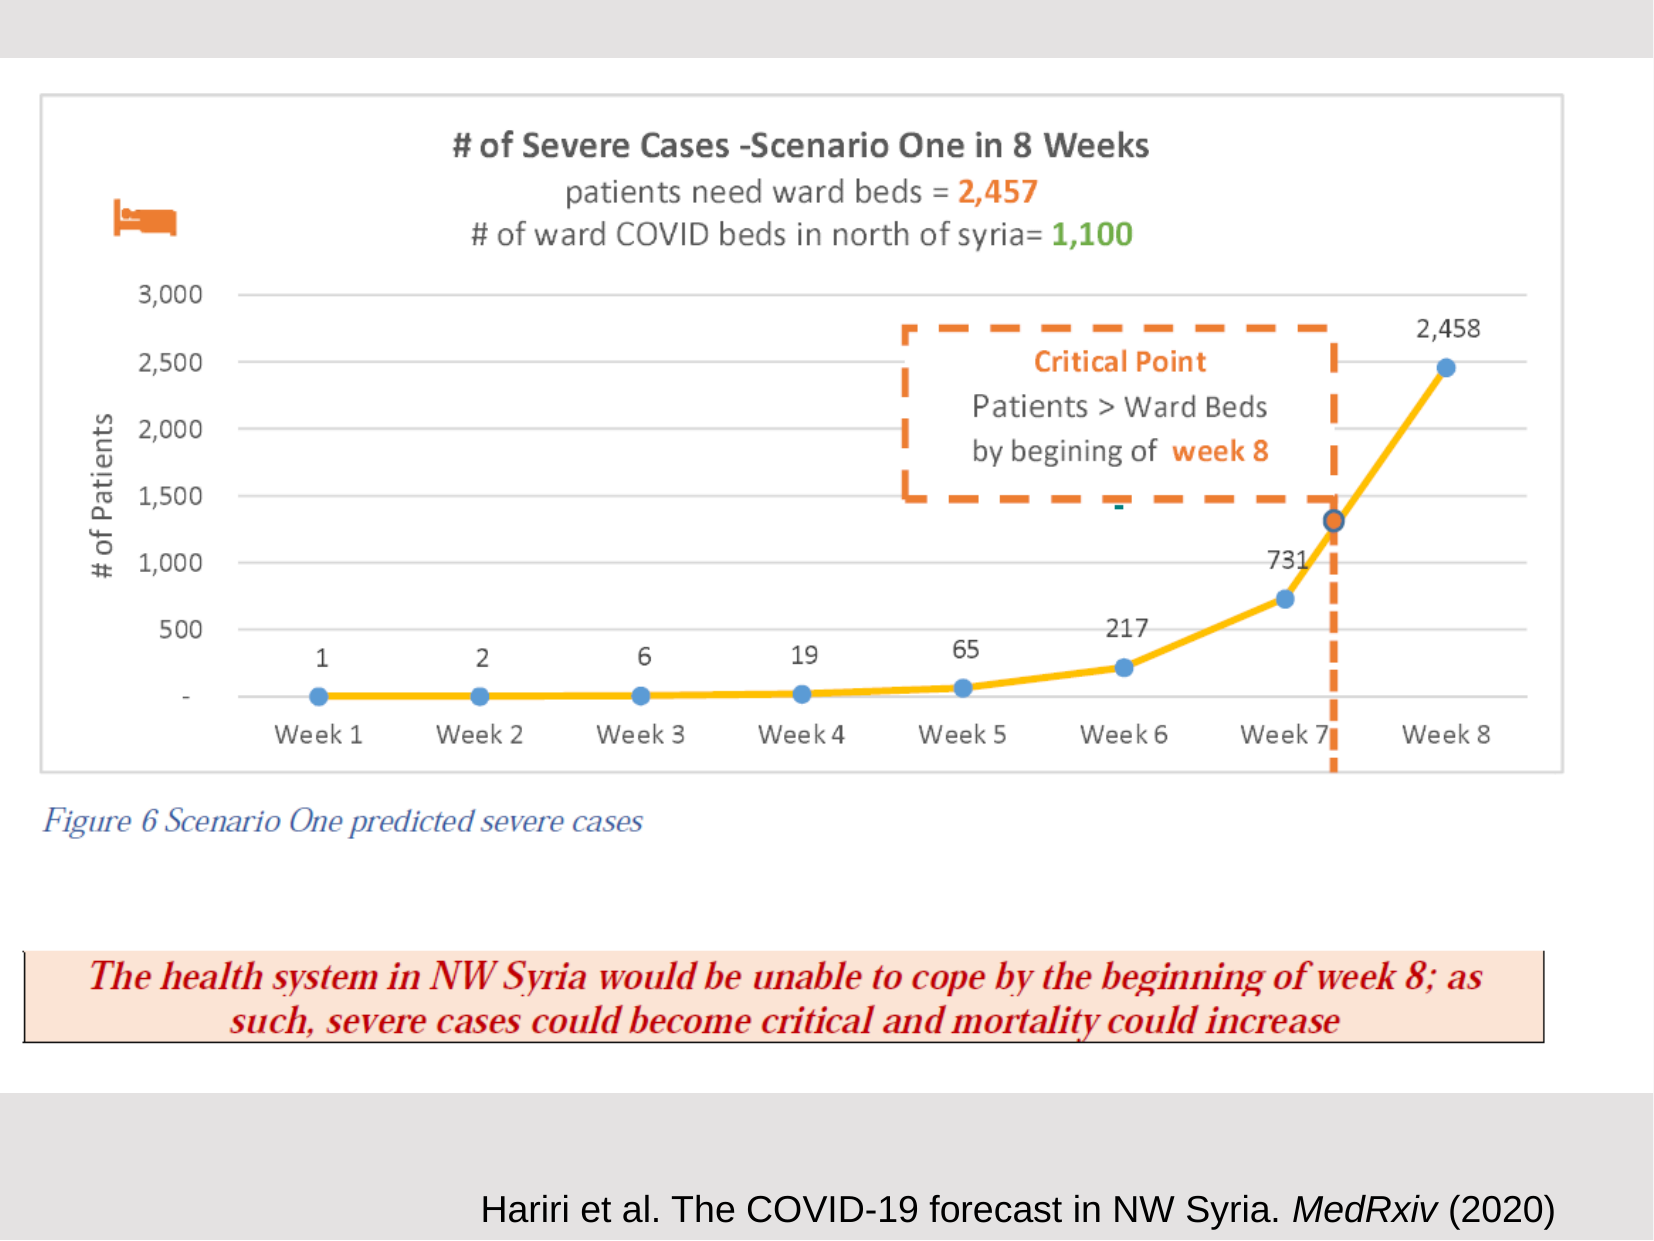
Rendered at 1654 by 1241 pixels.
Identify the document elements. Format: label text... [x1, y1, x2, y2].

picture [0, 58, 1654, 1093]
text_box Hariri et al. The COVID-19 forecast in NW Syria. MedRxiv (2020) [465, 1181, 1630, 1241]
